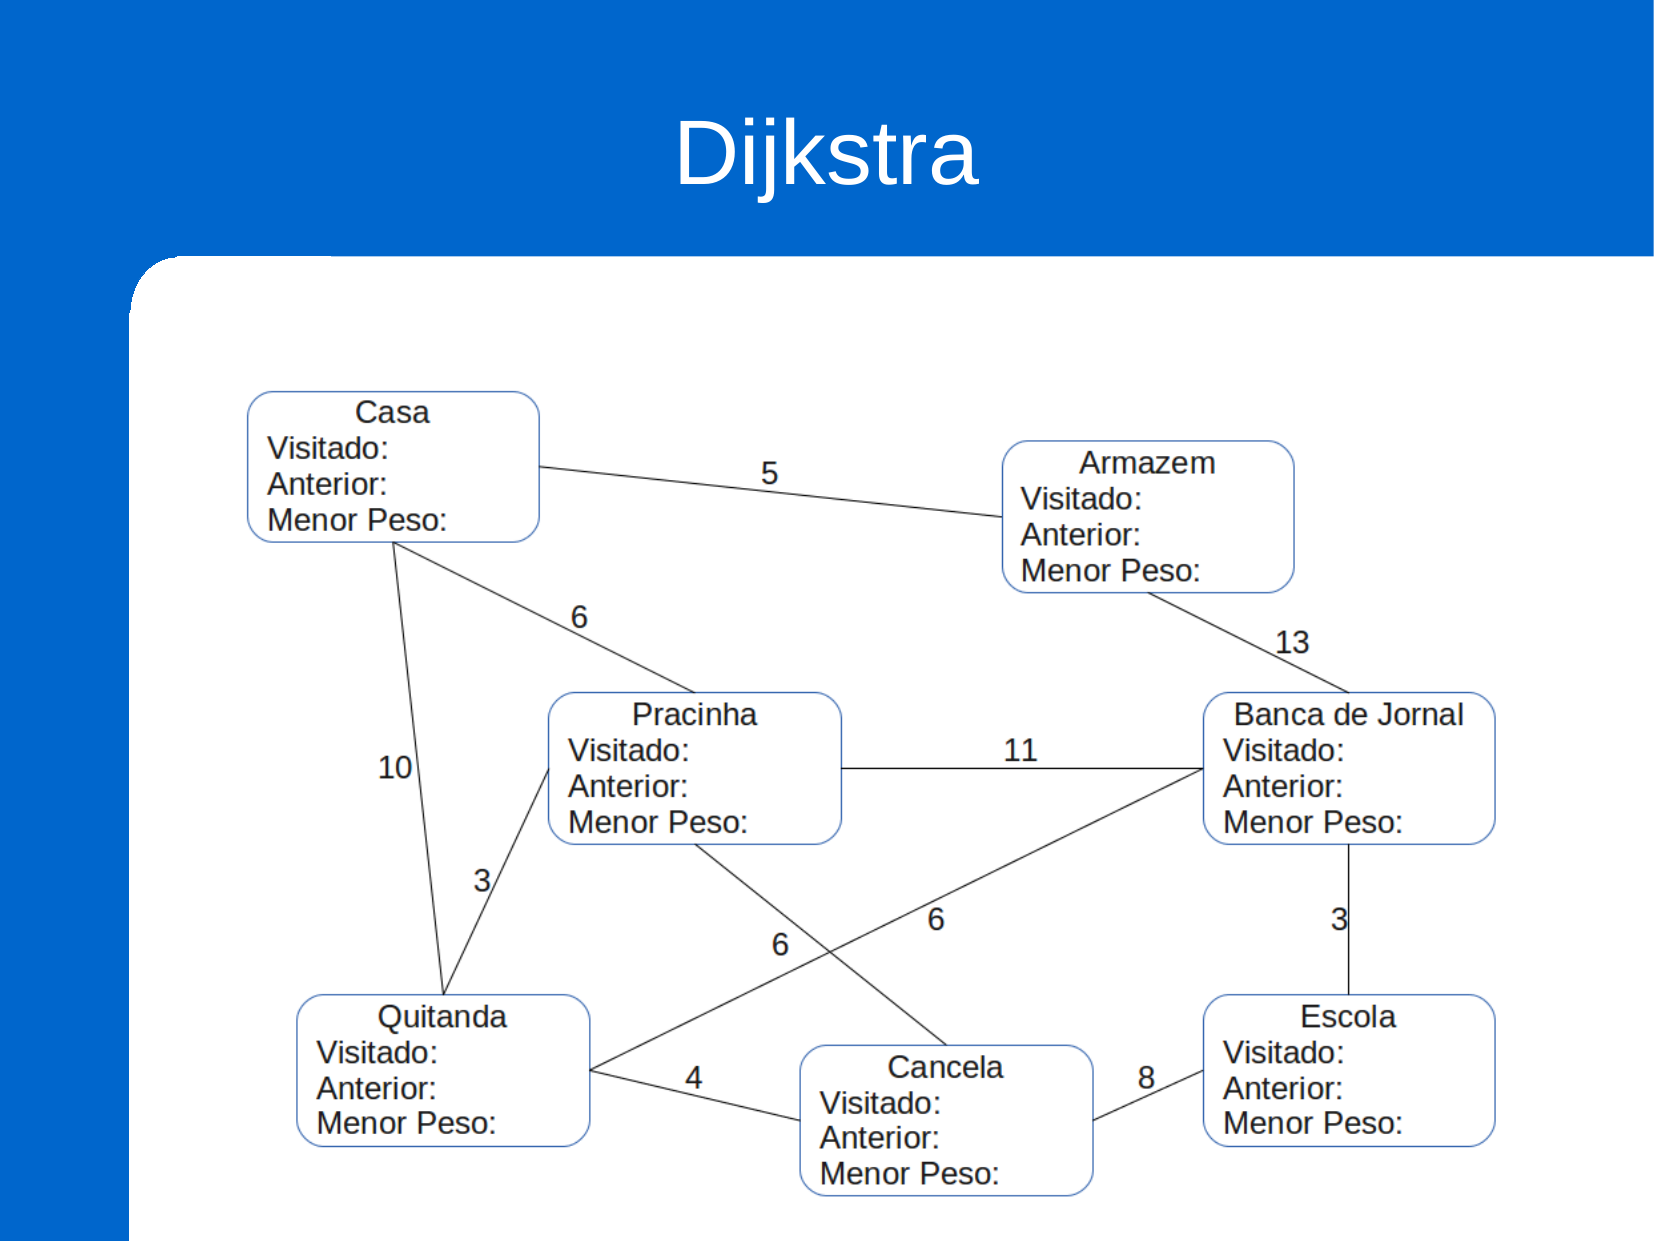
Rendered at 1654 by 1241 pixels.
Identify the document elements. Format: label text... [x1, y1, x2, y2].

title Dijkstra [82, 49, 1571, 257]
picture [146, 290, 1641, 1241]
